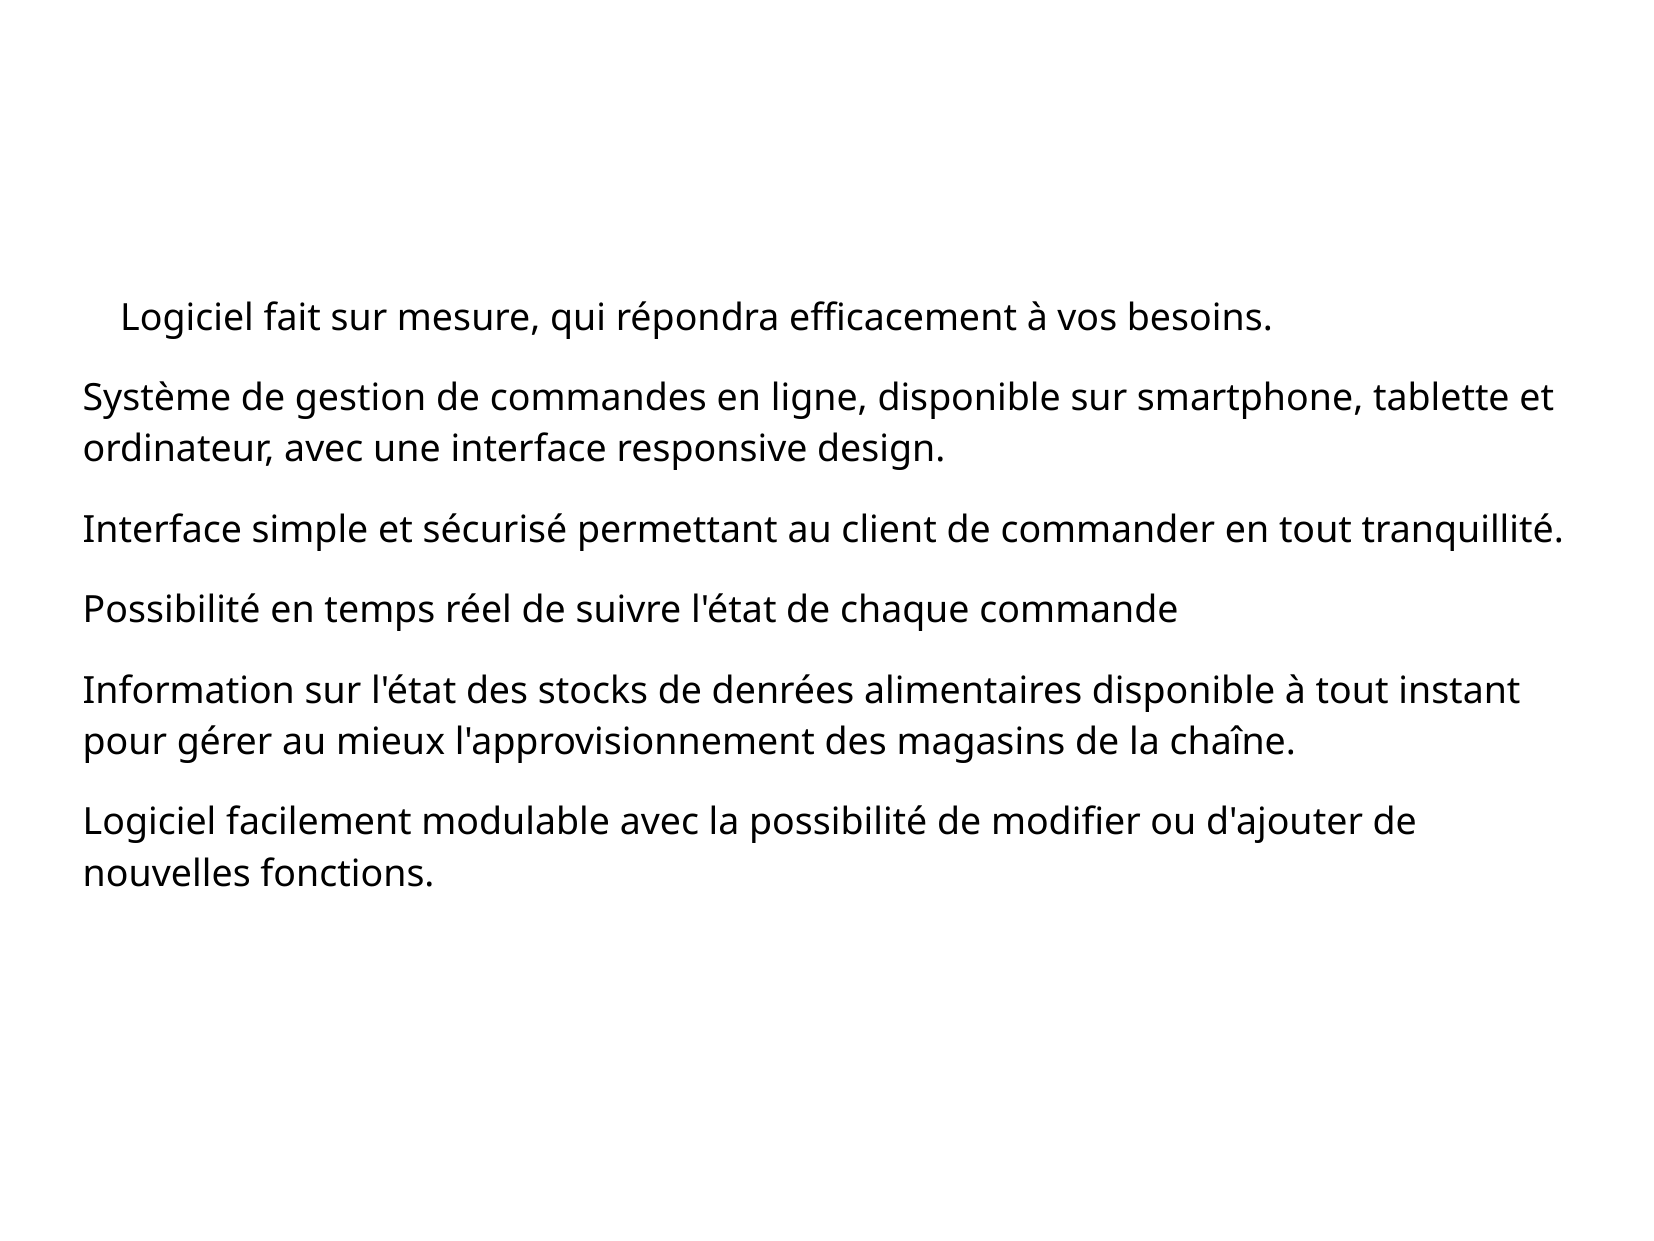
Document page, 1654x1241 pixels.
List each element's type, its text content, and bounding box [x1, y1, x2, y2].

list Logiciel fait sur mesure, qui répondra efficacement à vos besoins. Système de gestion de commandes en ligne, disponible sur smartphone, tablette et ordinateur, avec une interface responsive design. Interface simple et sécurisé permettant au client de commander en tout tranquillité. Possibilité en temps réel de suivre l'état de chaque commande Information sur l'état des stocks de denrées alimentaires disponible à tout instant pour gérer au mieux l'approvisionnement des magasins de la chaîne. Logiciel facilement modulable avec la possibilité de modifier ou d'ajouter de nouvelles fonctions. [82, 290, 1571, 1010]
